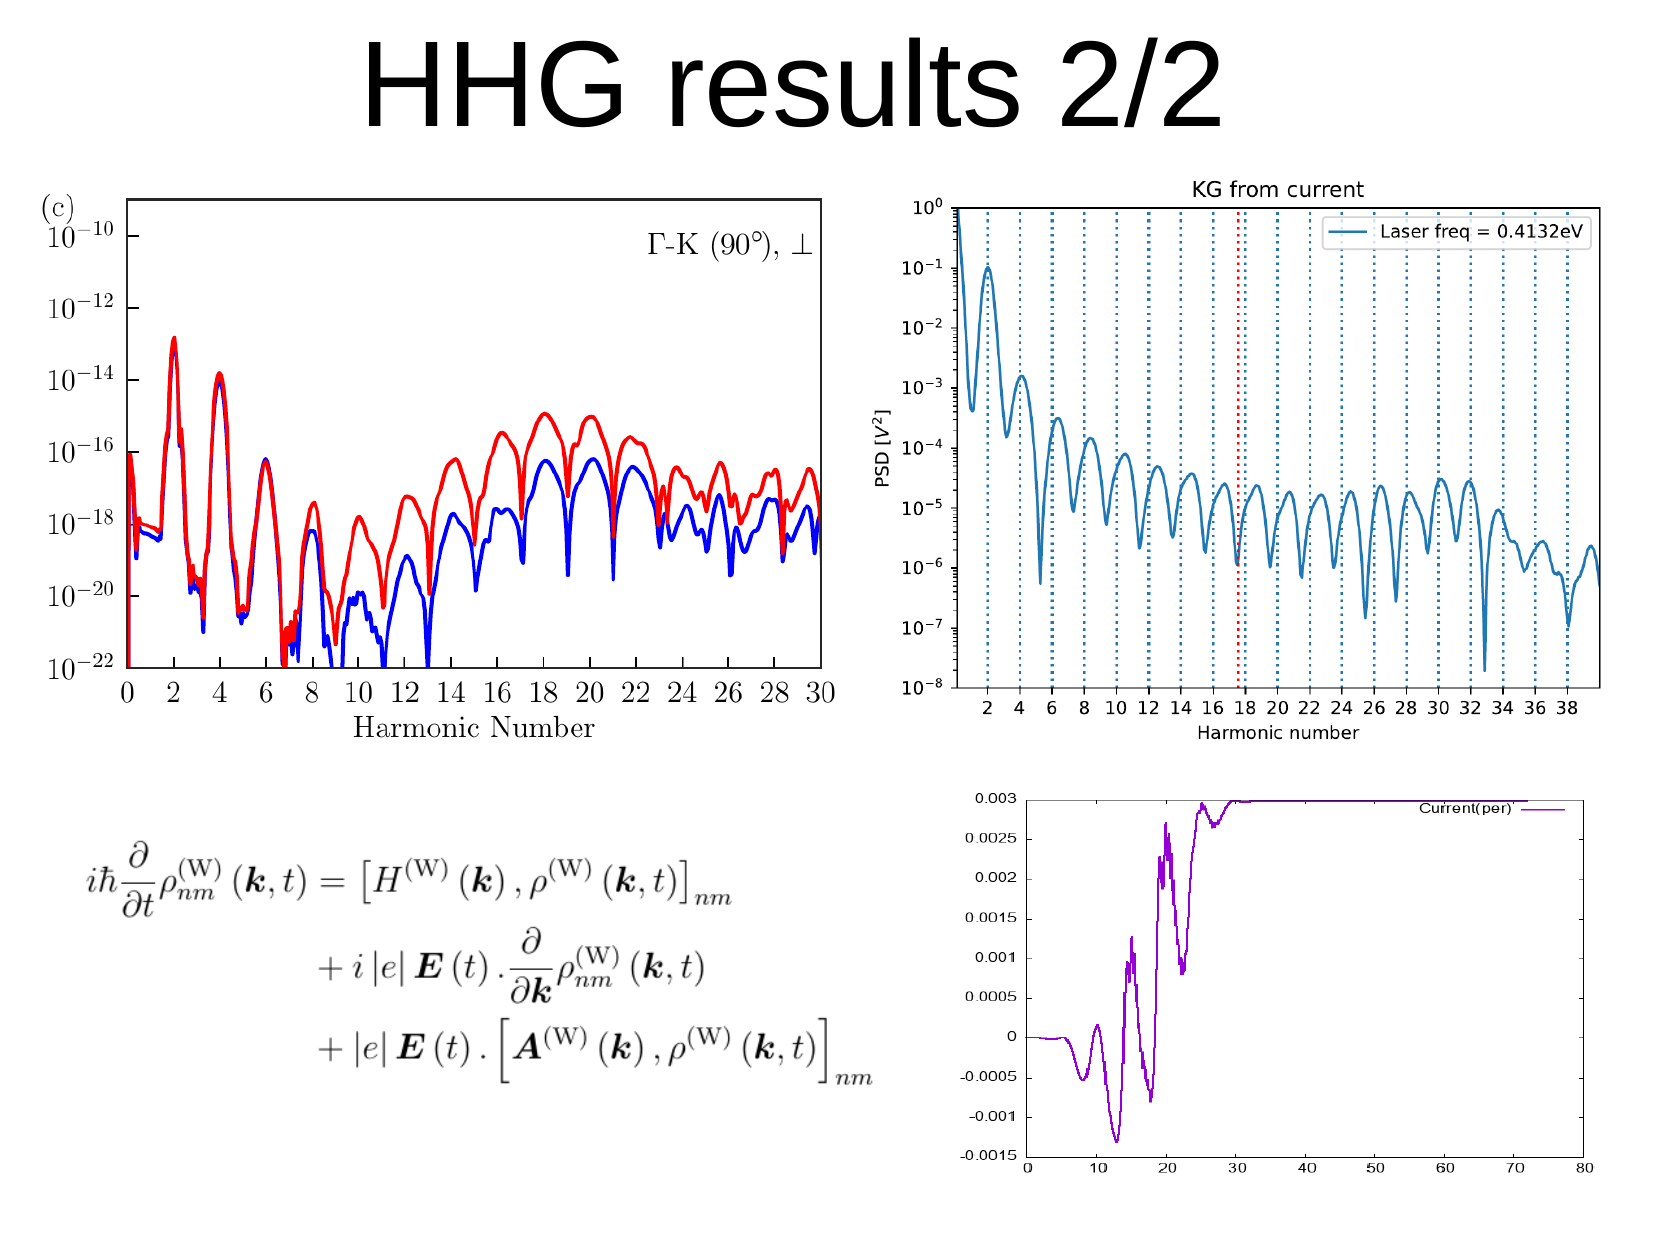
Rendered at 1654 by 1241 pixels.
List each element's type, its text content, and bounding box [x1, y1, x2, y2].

picture [37, 179, 858, 751]
picture [937, 787, 1613, 1182]
picture [862, 175, 1613, 751]
title HHG results 2/2 [49, 0, 1538, 188]
picture [37, 824, 901, 1116]
